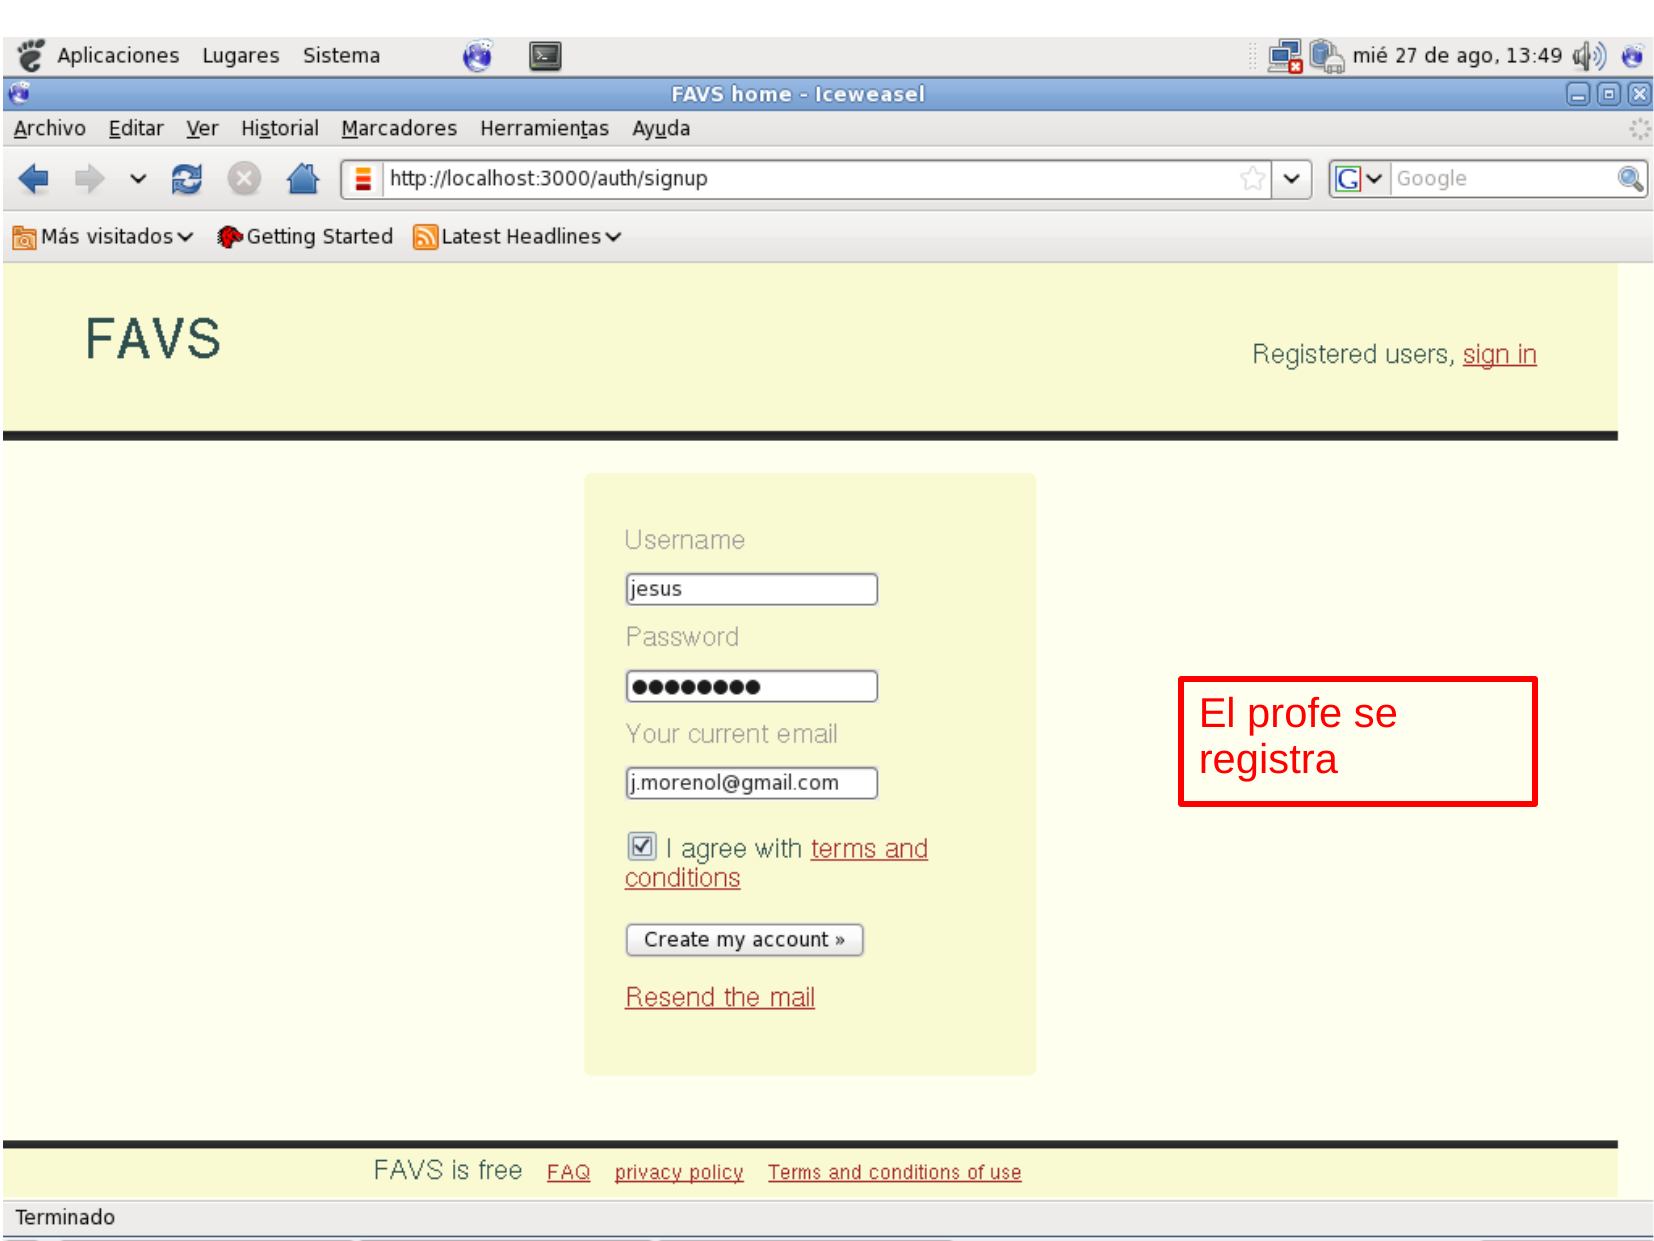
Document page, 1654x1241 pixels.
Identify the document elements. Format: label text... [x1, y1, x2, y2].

text_box El profe se registra [1181, 679, 1536, 804]
picture [3, 37, 1654, 1241]
